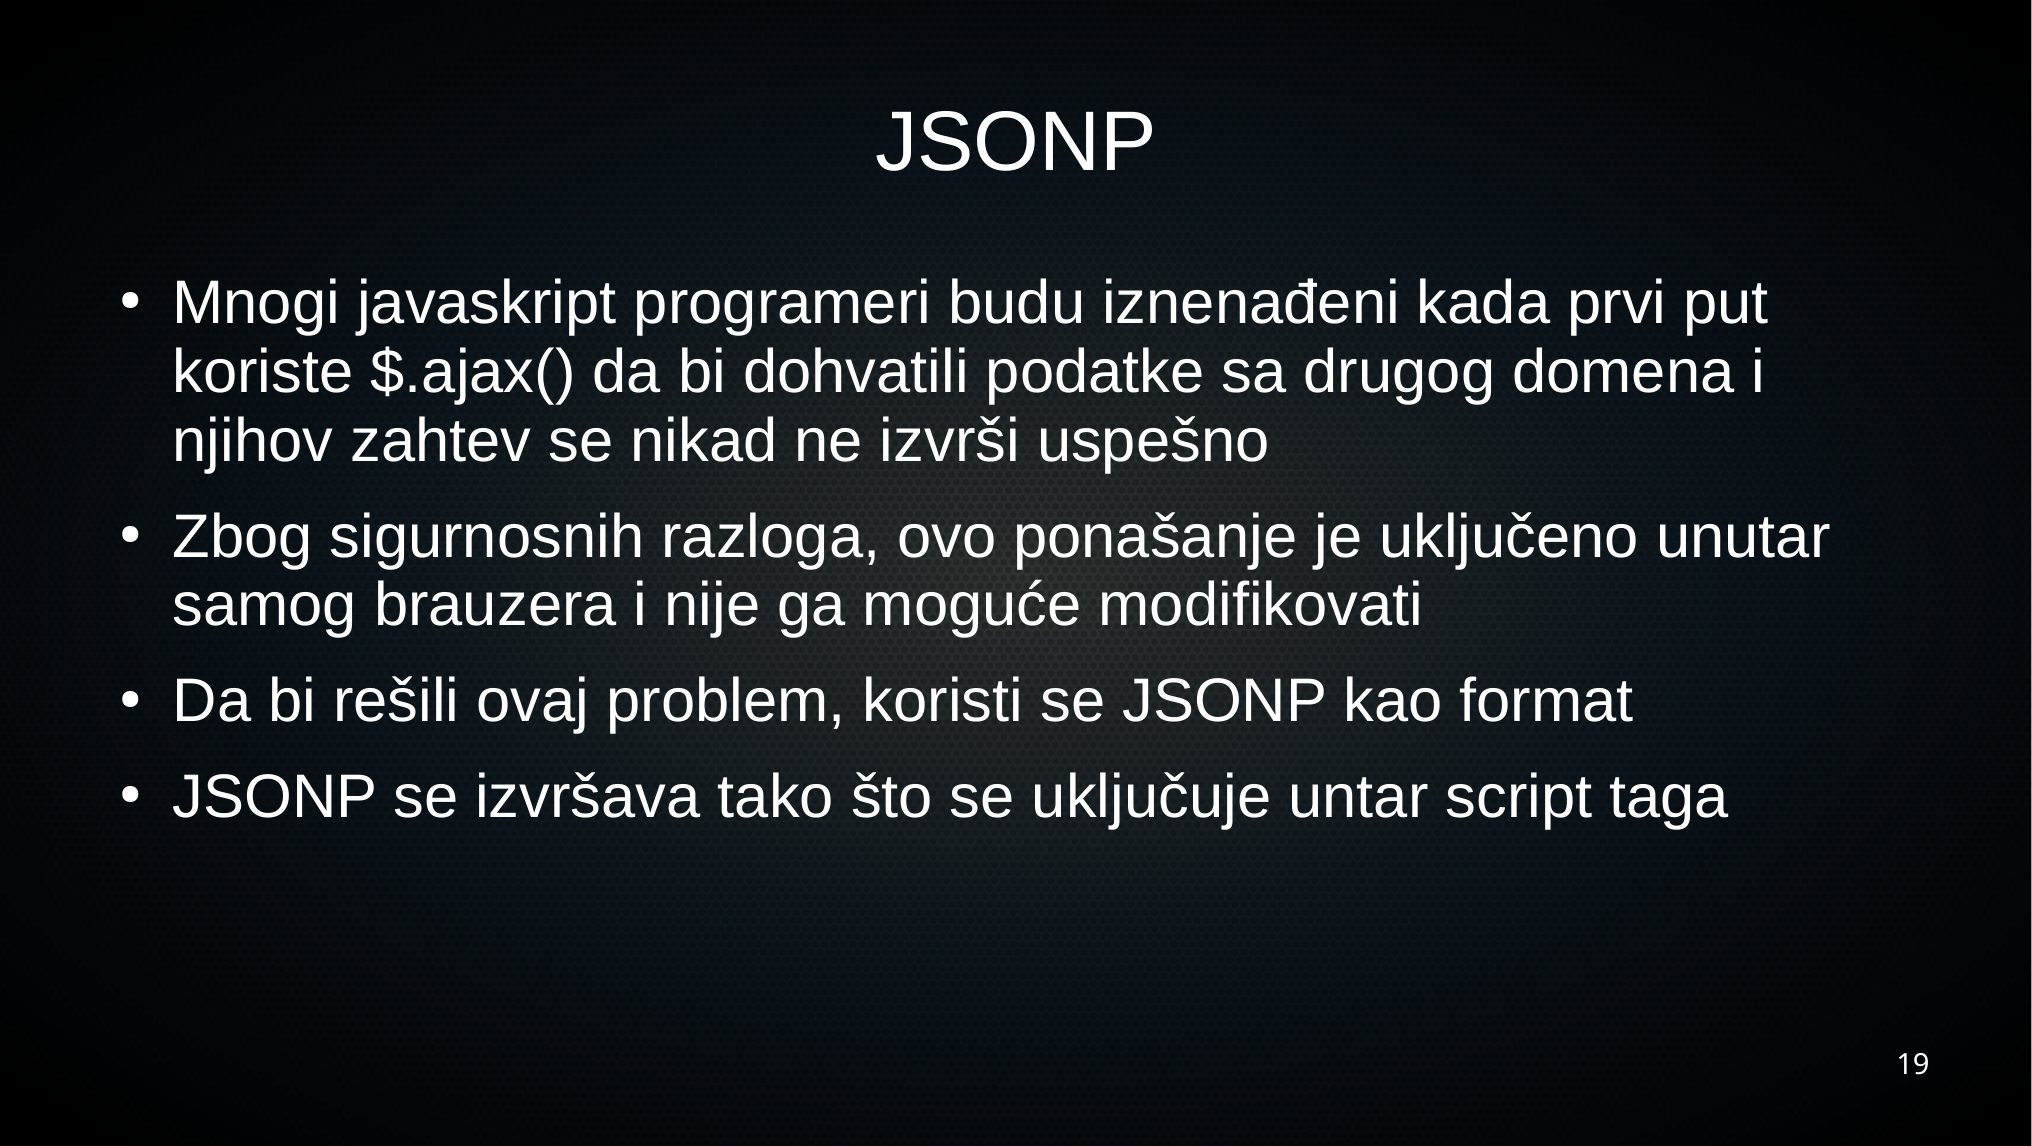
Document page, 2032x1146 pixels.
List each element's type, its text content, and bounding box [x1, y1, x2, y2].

title JSONP [101, 45, 1930, 237]
picture [0, 0, 2032, 1146]
list Mnogi javaskript programeri budu iznenađeni kada prvi put koriste $.ajax() da bi dohvatili podatke sa drugog domena i njihov zahtev se nikad ne izvrši uspešno Zbog sigurnosnih razloga, ovo ponašanje je uključeno unutar samog brauzera i nije ga moguće modifikovati Da bi rešili ovaj problem, koristi se JSONP kao format JSONP se izvršava tako što se uključuje untar script taga [101, 268, 1890, 1004]
